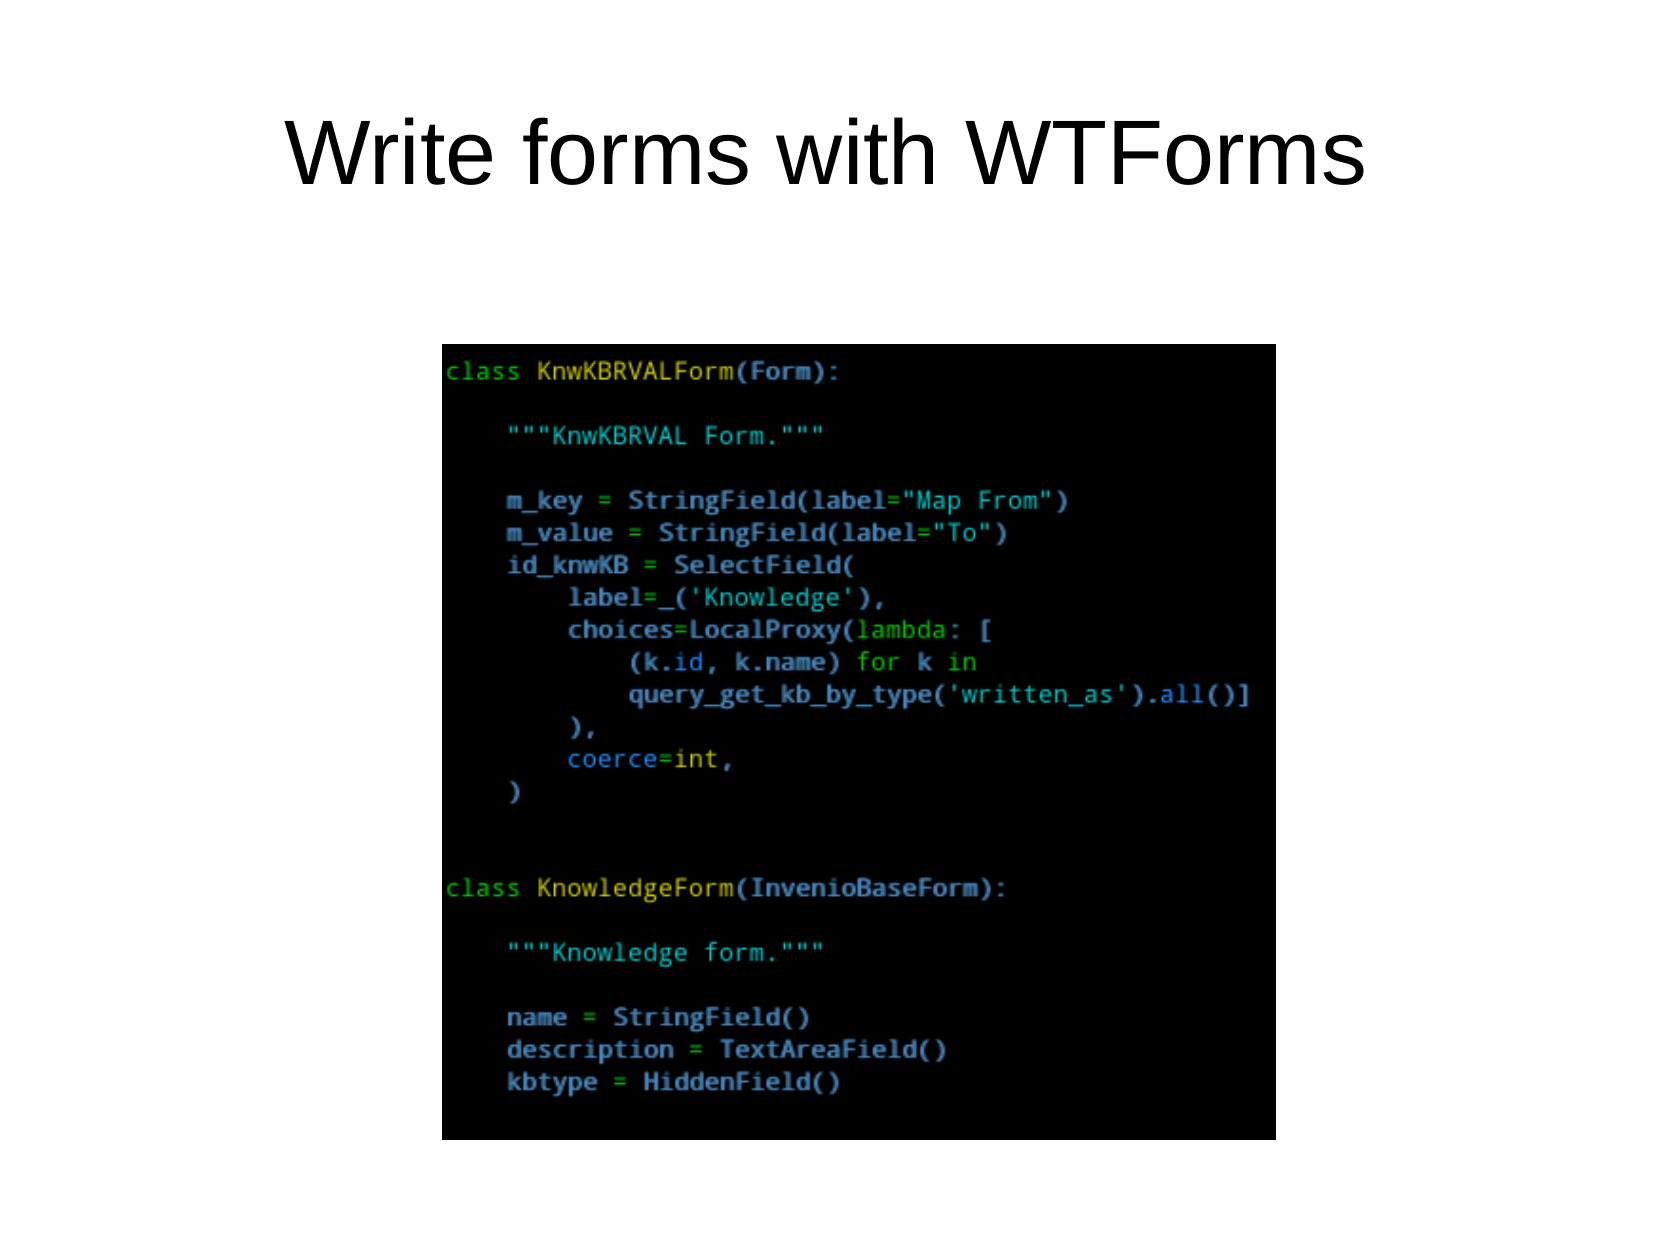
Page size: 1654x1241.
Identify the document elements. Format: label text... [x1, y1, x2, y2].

title Write forms with WTForms [82, 101, 1571, 205]
picture [442, 344, 1276, 1141]
